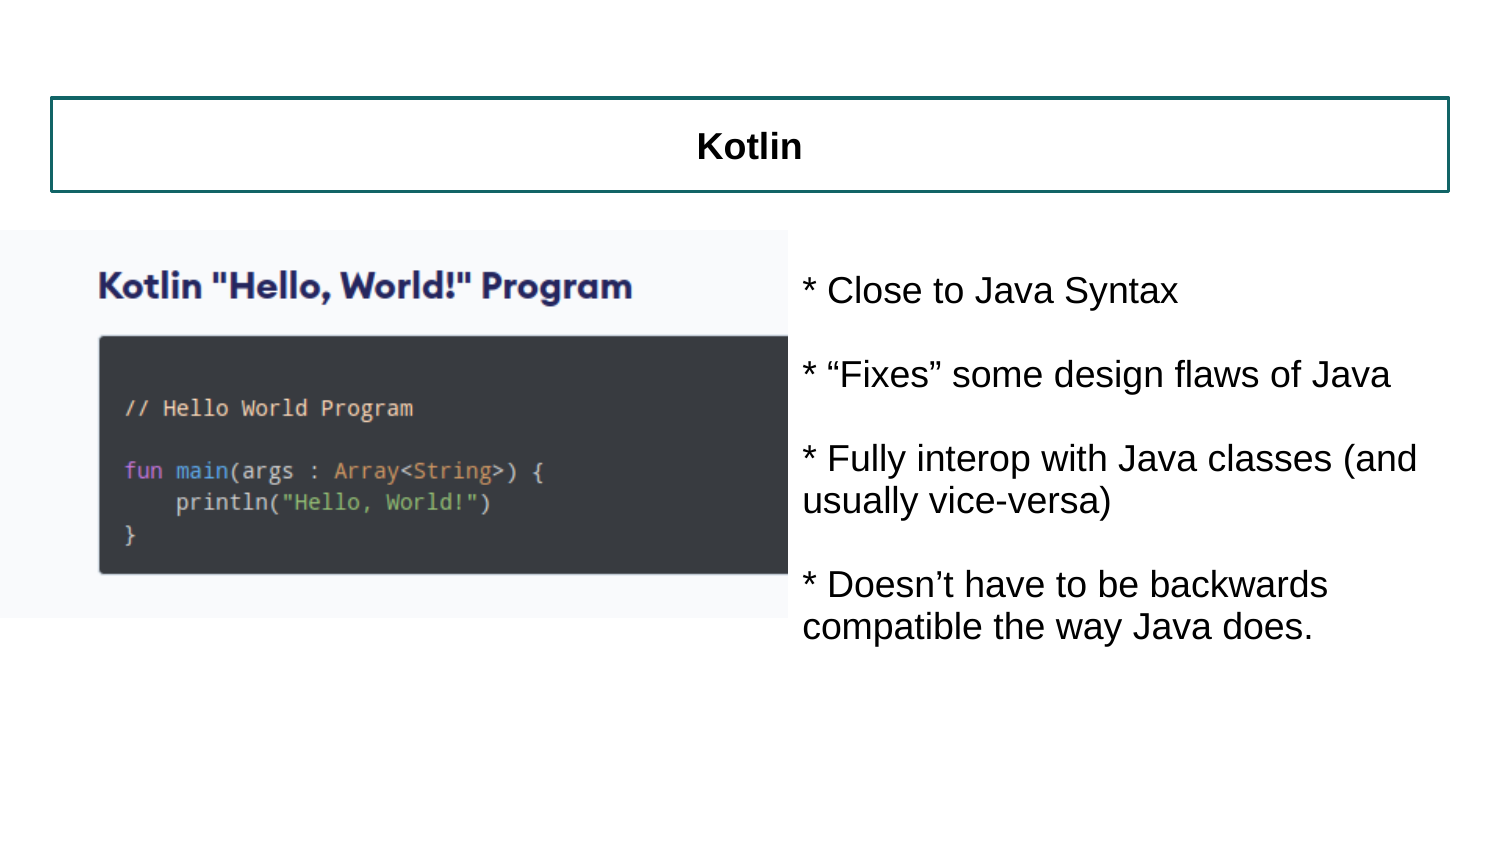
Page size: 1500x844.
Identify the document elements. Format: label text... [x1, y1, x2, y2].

text_box * Close to Java Syntax * “Fixes” some design flaws of Java * Fully interop with Java classes (and usually vice-versa) * Doesn’t have to be backwards compatible the way Java does. [787, 262, 1463, 782]
title Kotlin [51, 98, 1449, 192]
picture [0, 230, 788, 618]
